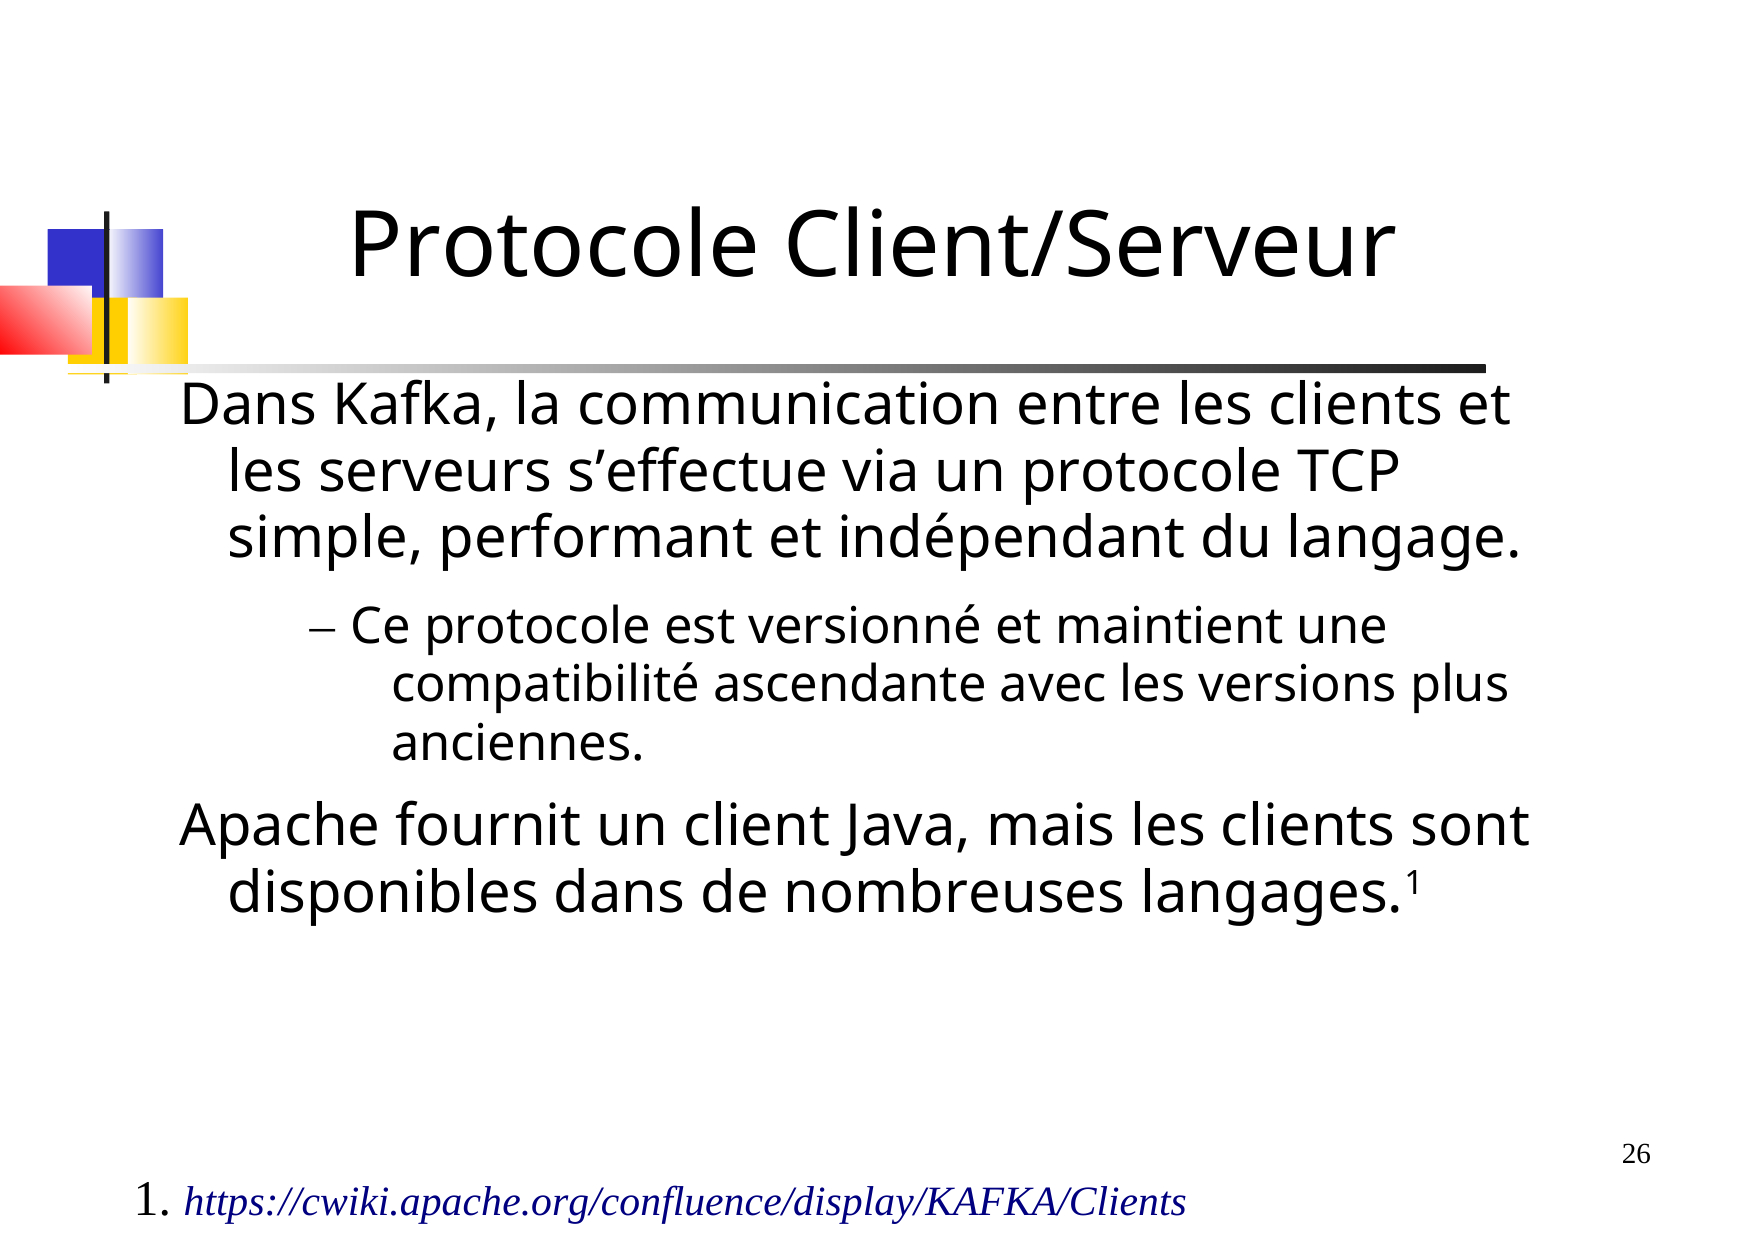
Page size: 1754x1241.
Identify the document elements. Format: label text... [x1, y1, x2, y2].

list Dans Kafka, la communication entre les clients et les serveurs s’effectue via un protocole TCP simple, performant et indépendant du langage. Ce protocole est versionné et maintient une compatibilité ascendante avec les versions plus anciennes. Apache fournit un client Java, mais les clients sont disponibles dans de nombreuses langages.1 [179, 371, 1567, 1091]
title Protocole Client/Serveur [179, 139, 1567, 351]
text_box 1. https://cwiki.apache.org/confluence/display/KAFKA/Clients [118, 1162, 1215, 1235]
